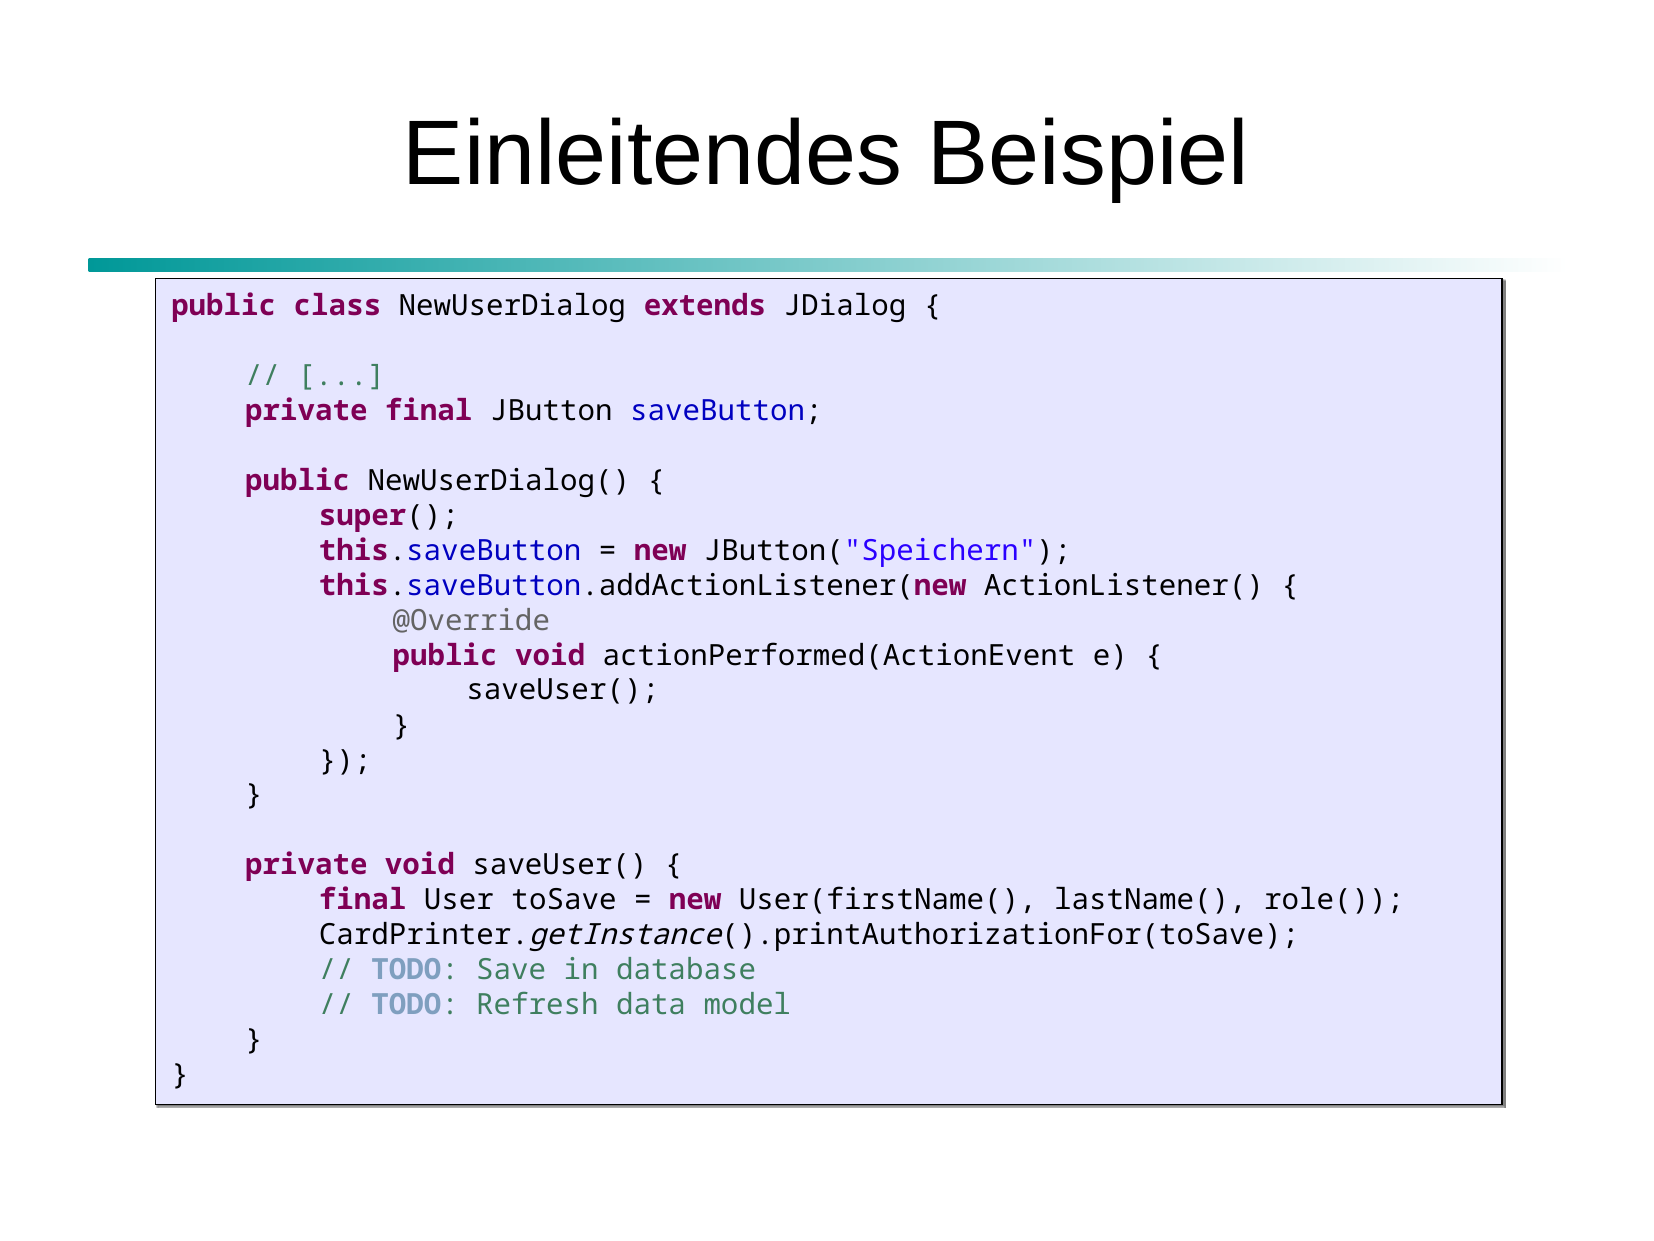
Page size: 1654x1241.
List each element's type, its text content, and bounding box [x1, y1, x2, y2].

text_box public class NewUserDialog extends JDialog { // [...] private final JButton saveButton; public NewUserDialog() { super(); this.saveButton = new JButton("Speichern"); this.saveButton.addActionListener(new ActionListener() { @Override public void actionPerformed(ActionEvent e) { saveUser(); } }); } private void saveUser() { final User toSave = new User(firstName(), lastName(), role()); CardPrinter.getInstance().printAuthorizationFor(toSave); // TODO: Save in database // TODO: Refresh data model } } [155, 278, 1503, 1105]
title Einleitendes Beispiel [82, 49, 1571, 257]
